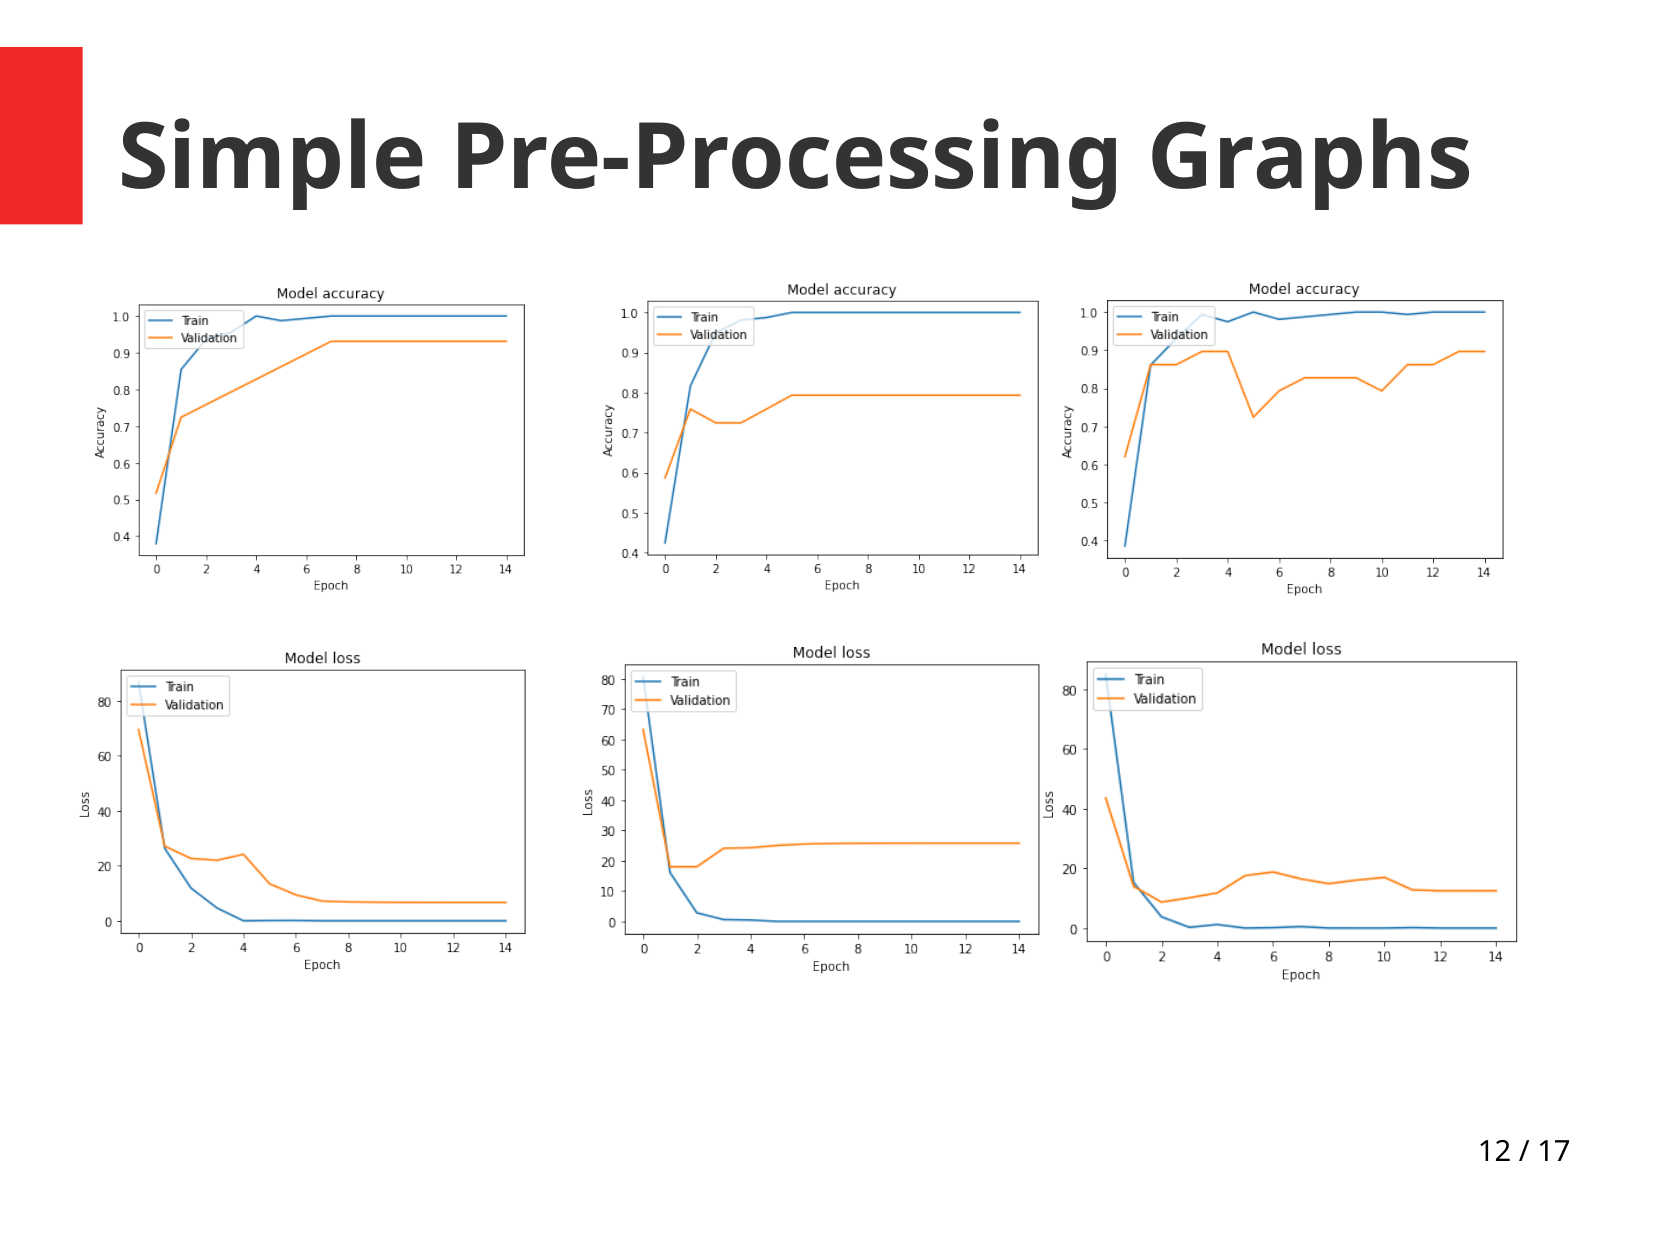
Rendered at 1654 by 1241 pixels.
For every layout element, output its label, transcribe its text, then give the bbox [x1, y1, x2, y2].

picture [574, 633, 1524, 990]
picture [88, 279, 532, 599]
picture [1055, 274, 1511, 603]
title Simple Pre-Processing Graphs [118, 49, 1571, 257]
picture [71, 643, 532, 979]
picture [596, 275, 1046, 599]
